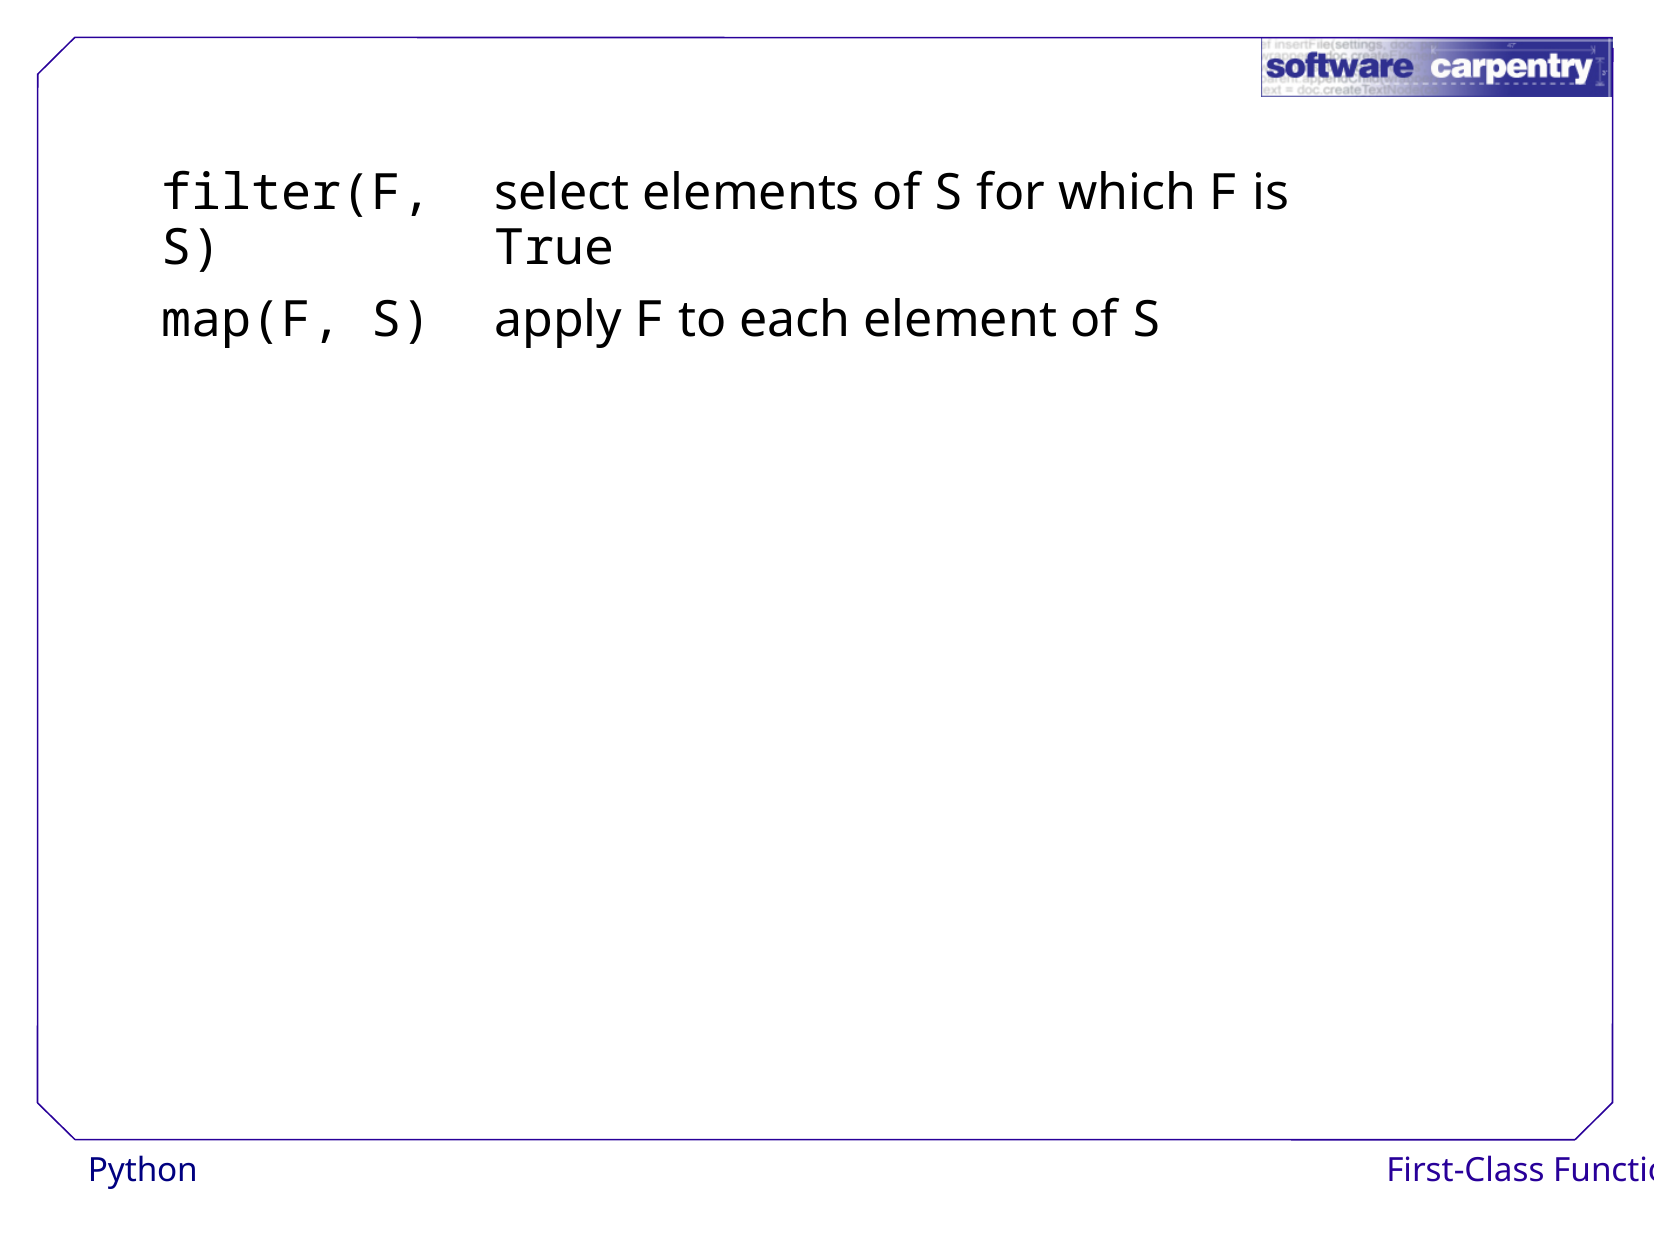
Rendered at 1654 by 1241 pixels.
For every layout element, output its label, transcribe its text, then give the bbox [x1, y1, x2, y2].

table_cell map(F, S) [146, 284, 480, 355]
picture [1261, 39, 1613, 97]
table_header filter(F, S) [146, 157, 480, 284]
table_cell apply F to each element of S [480, 284, 1384, 355]
table_header select elements of S for which F is True [480, 157, 1384, 284]
